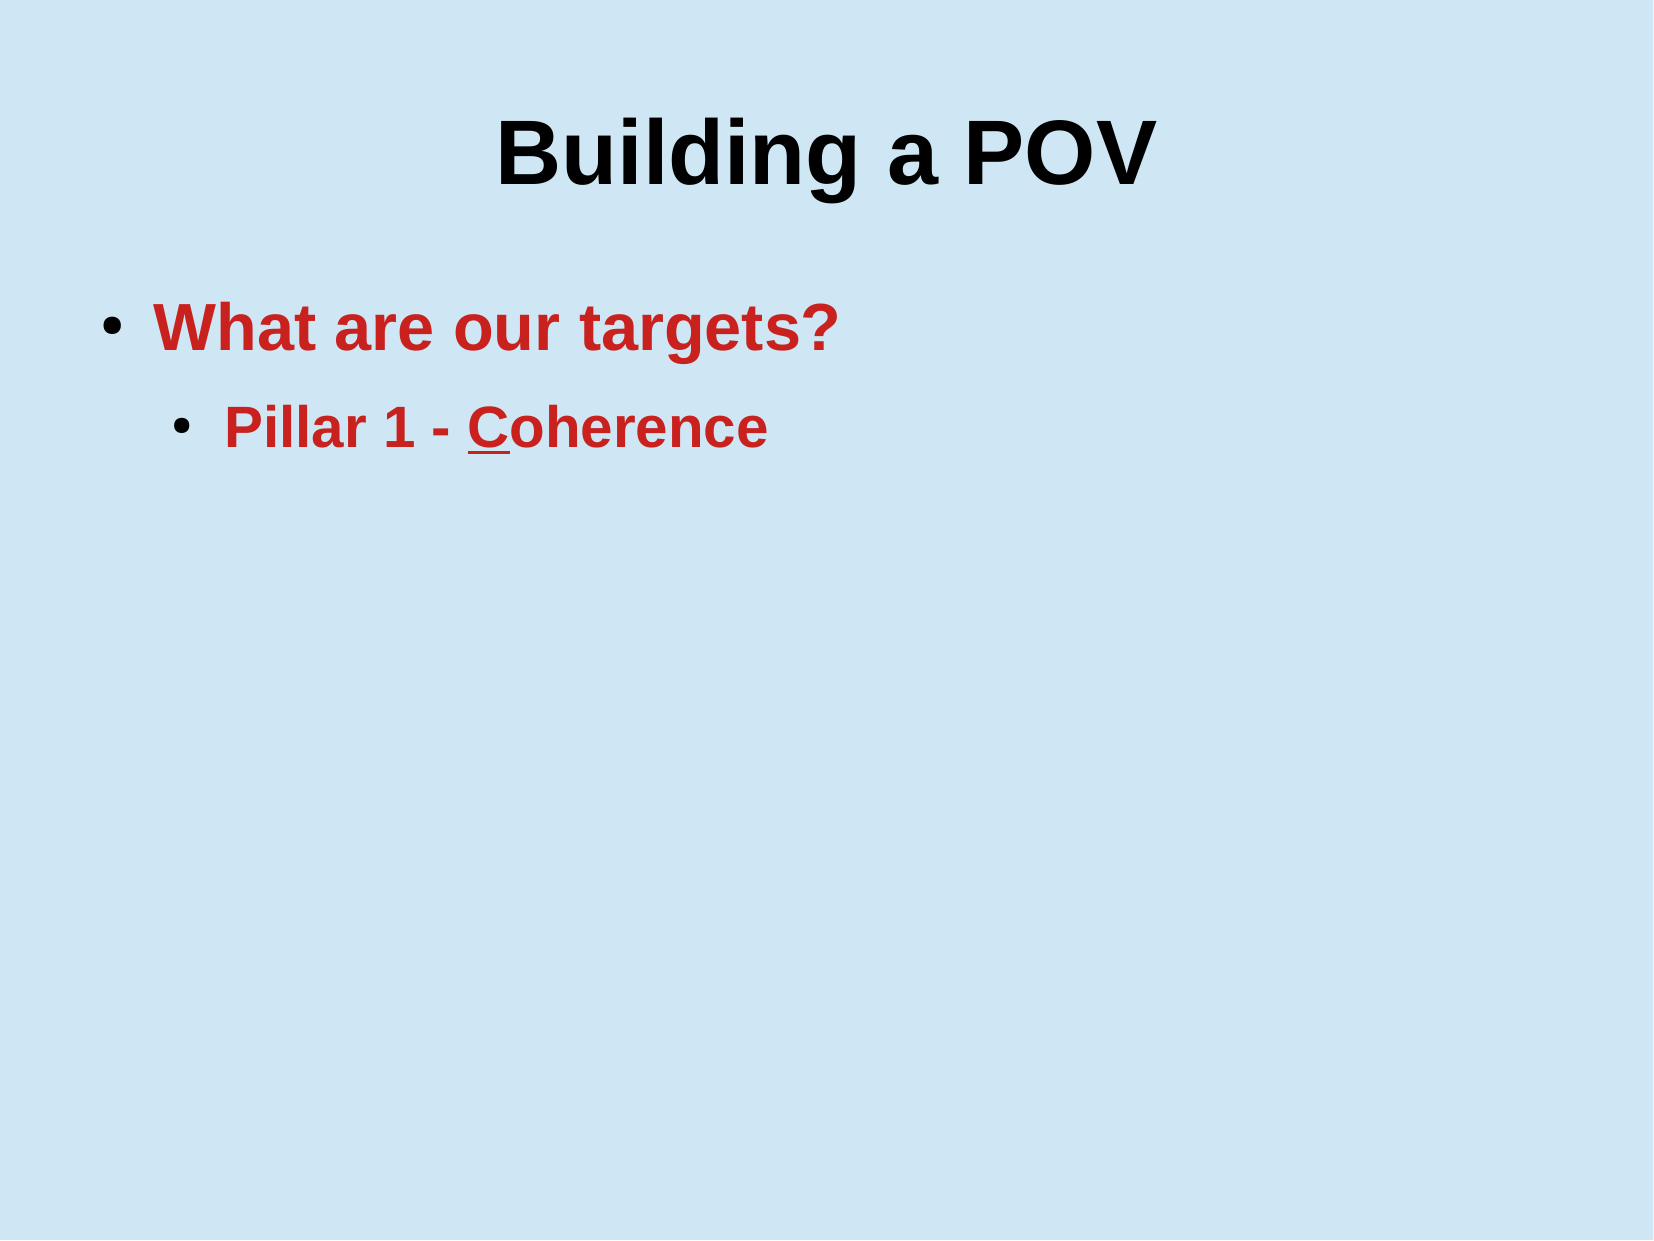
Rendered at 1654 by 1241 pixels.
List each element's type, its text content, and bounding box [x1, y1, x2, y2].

list What are our targets? Pillar 1 - Coherence [82, 290, 1571, 1010]
title Building a POV [82, 49, 1571, 257]
